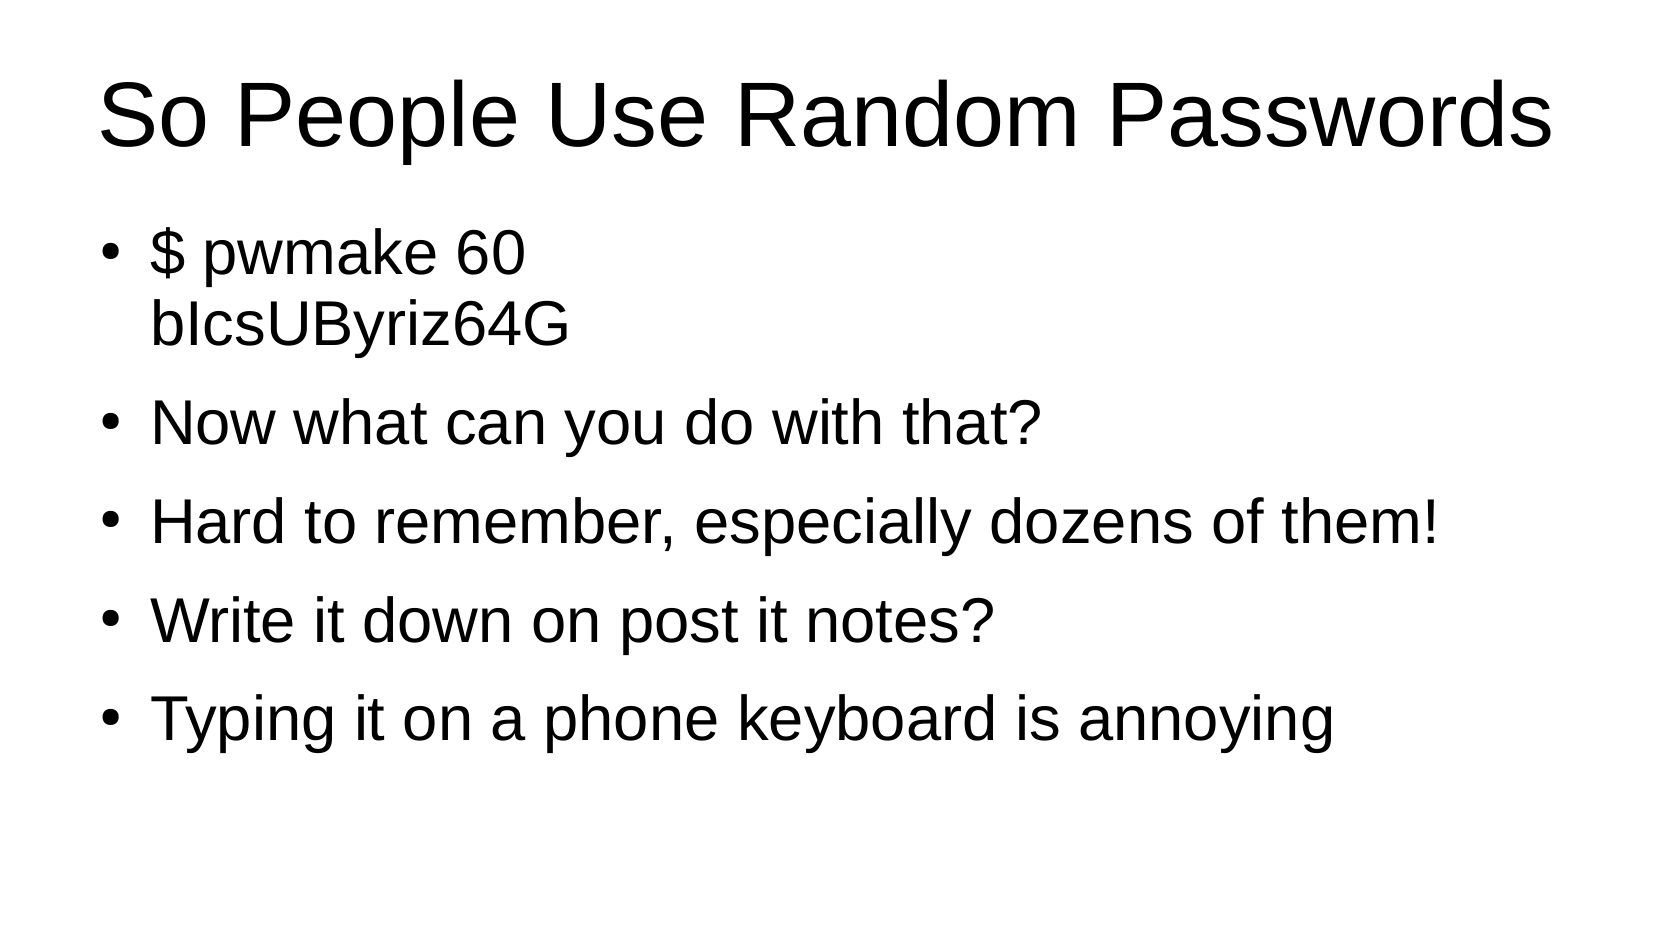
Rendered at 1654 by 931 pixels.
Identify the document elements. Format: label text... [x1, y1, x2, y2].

title So People Use Random Passwords [82, 37, 1571, 193]
list $ pwmake 60 bIcsUByriz64G Now what can you do with that? Hard to remember, especially dozens of them! Write it down on post it notes? Typing it on a phone keyboard is annoying [82, 217, 1571, 758]
